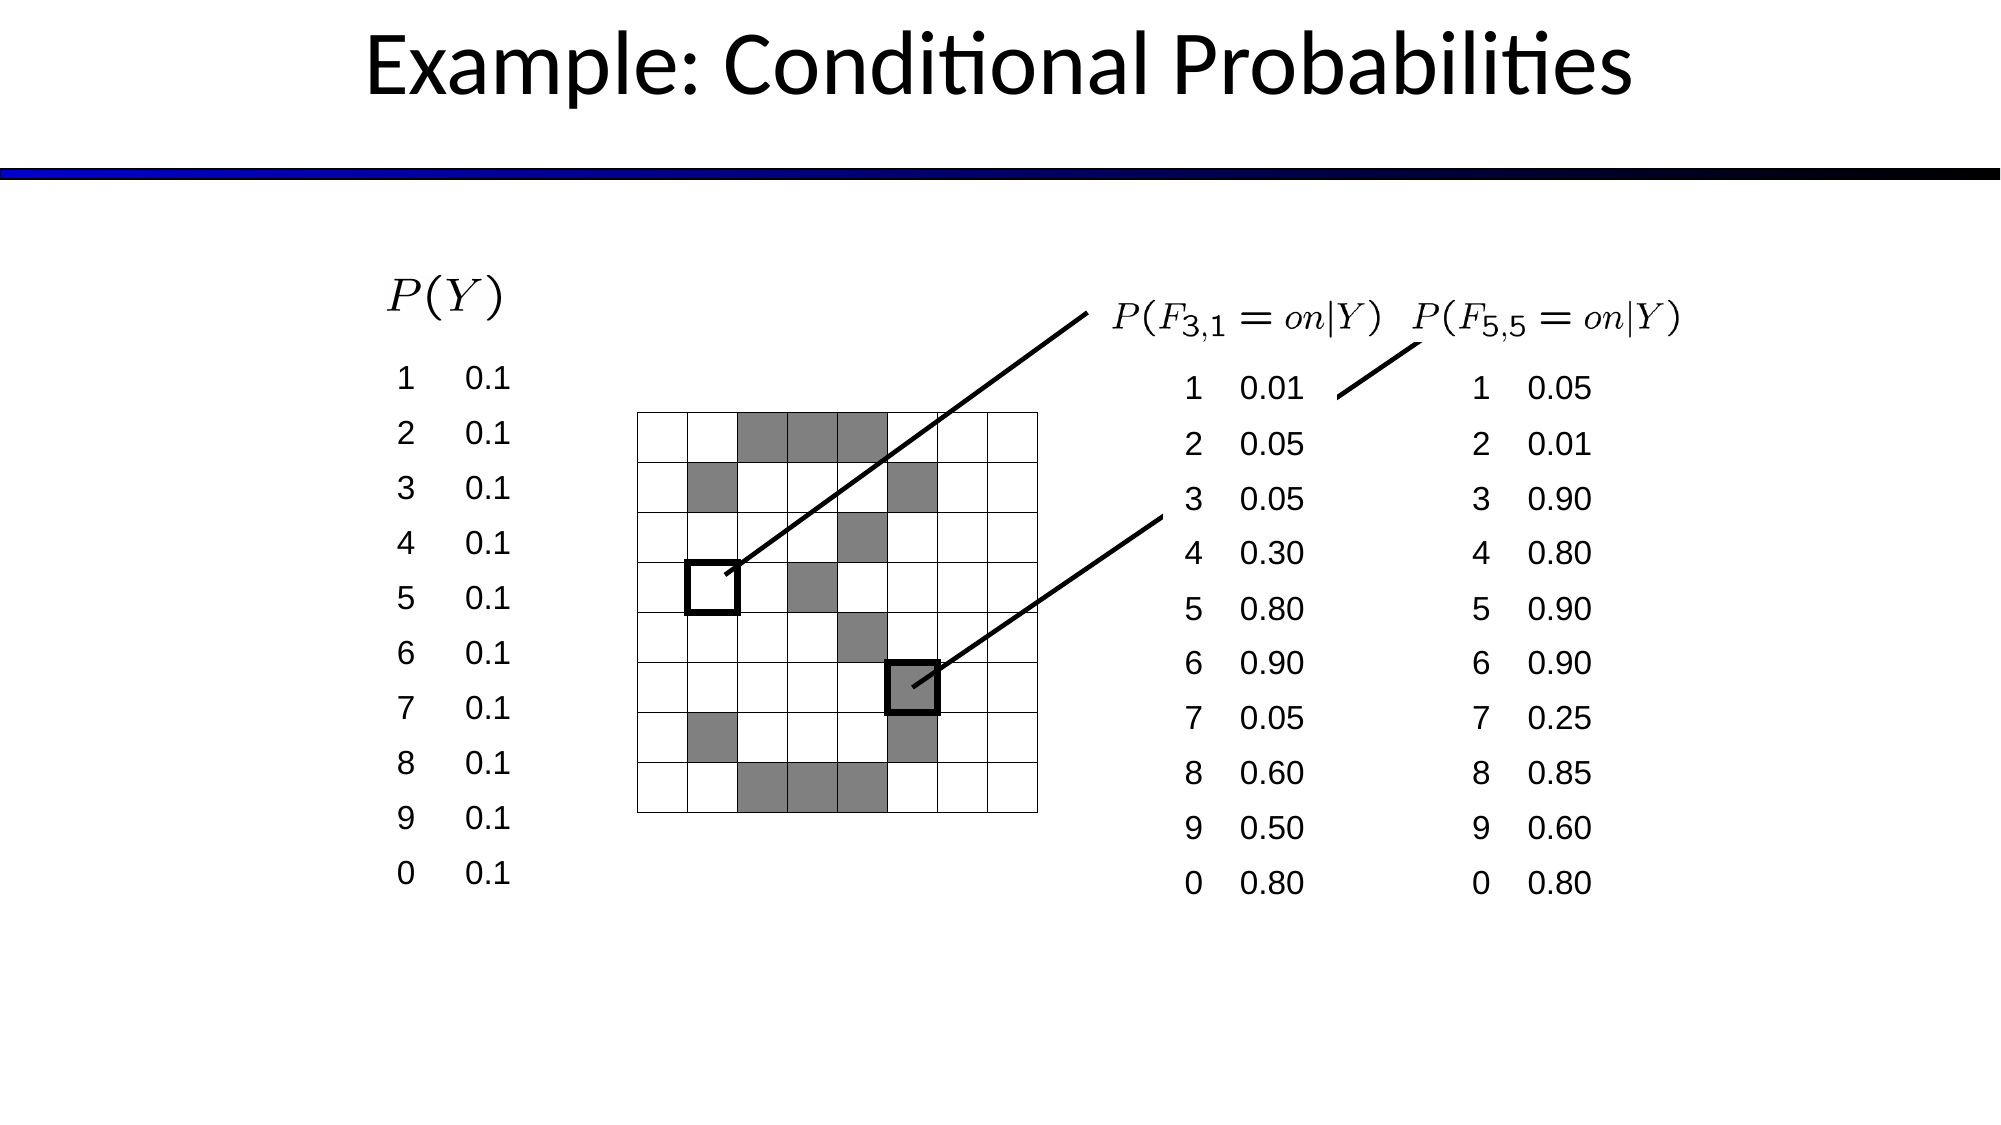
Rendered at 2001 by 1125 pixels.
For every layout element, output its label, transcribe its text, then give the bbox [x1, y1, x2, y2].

table_cell 0.90 [1512, 472, 1625, 527]
table_cell 0.1 [450, 792, 537, 847]
table_cell 0.50 [1225, 802, 1337, 857]
table_header 0.05 [1512, 362, 1625, 417]
table_header 0.1 [450, 352, 537, 407]
table_cell 9 [1450, 802, 1512, 857]
table_cell 5 [362, 572, 450, 627]
table_cell 0.60 [1225, 747, 1337, 802]
table_header 1 [1163, 362, 1225, 417]
table_header 1 [1450, 362, 1512, 417]
text_box [891, 666, 934, 709]
text_box [691, 566, 734, 609]
table_cell 6 [1450, 637, 1512, 692]
table_cell 0.05 [1225, 692, 1337, 747]
table_cell 6 [1163, 637, 1225, 692]
table_cell 0 [1450, 857, 1512, 912]
table_cell 0.90 [1225, 637, 1337, 692]
table_cell 0 [1163, 857, 1225, 912]
table_cell 8 [1163, 747, 1225, 802]
text_box [637, 412, 1038, 813]
table_cell 8 [362, 737, 450, 792]
table_cell 9 [362, 792, 450, 847]
table_cell 7 [1450, 692, 1512, 747]
table_cell 3 [1163, 472, 1225, 527]
table_cell 8 [1450, 747, 1512, 802]
table_cell 0.1 [450, 517, 537, 572]
table_cell 0.1 [450, 572, 537, 627]
table_cell 3 [362, 462, 450, 517]
picture [1112, 299, 1380, 342]
table_cell 0.90 [1512, 637, 1625, 692]
title Example: Conditional Probabilities [0, 0, 2000, 184]
table_cell 2 [362, 407, 450, 462]
table_cell 0.01 [1512, 417, 1625, 472]
table_cell 0.05 [1225, 417, 1337, 472]
table_header 1 [362, 352, 450, 407]
table_cell 0.25 [1512, 692, 1625, 747]
table_cell 2 [1163, 417, 1225, 472]
table_cell 6 [362, 627, 450, 682]
table_cell 0.05 [1225, 472, 1337, 527]
table_cell 0.1 [450, 737, 537, 792]
table_cell 2 [1450, 417, 1512, 472]
table_cell 0.1 [450, 847, 537, 902]
table_cell 5 [1450, 582, 1512, 637]
picture [1412, 299, 1679, 342]
table_cell 4 [1163, 527, 1225, 582]
table_cell 0.1 [450, 682, 537, 737]
table_cell 4 [362, 517, 450, 572]
table_cell 4 [1450, 527, 1512, 582]
table_cell 7 [1163, 692, 1225, 747]
table_cell 5 [1163, 582, 1225, 637]
table_cell 0.30 [1225, 527, 1337, 582]
table_cell 0.85 [1512, 747, 1625, 802]
table_cell 0.80 [1512, 857, 1625, 912]
table_cell 0.90 [1512, 582, 1625, 637]
table_cell 0.1 [450, 627, 537, 682]
table_cell 9 [1163, 802, 1225, 857]
table_cell 0.1 [450, 462, 537, 517]
table_cell 3 [1450, 472, 1512, 527]
table_cell 0.80 [1225, 857, 1337, 912]
table_cell 0 [362, 847, 450, 902]
table_header 0.01 [1225, 362, 1337, 417]
table_cell 0.1 [450, 407, 537, 462]
table_cell 0.80 [1512, 527, 1625, 582]
table_cell 0.60 [1512, 802, 1625, 857]
picture [385, 274, 503, 321]
table_cell 7 [362, 682, 450, 737]
table_cell 0.80 [1225, 582, 1337, 637]
